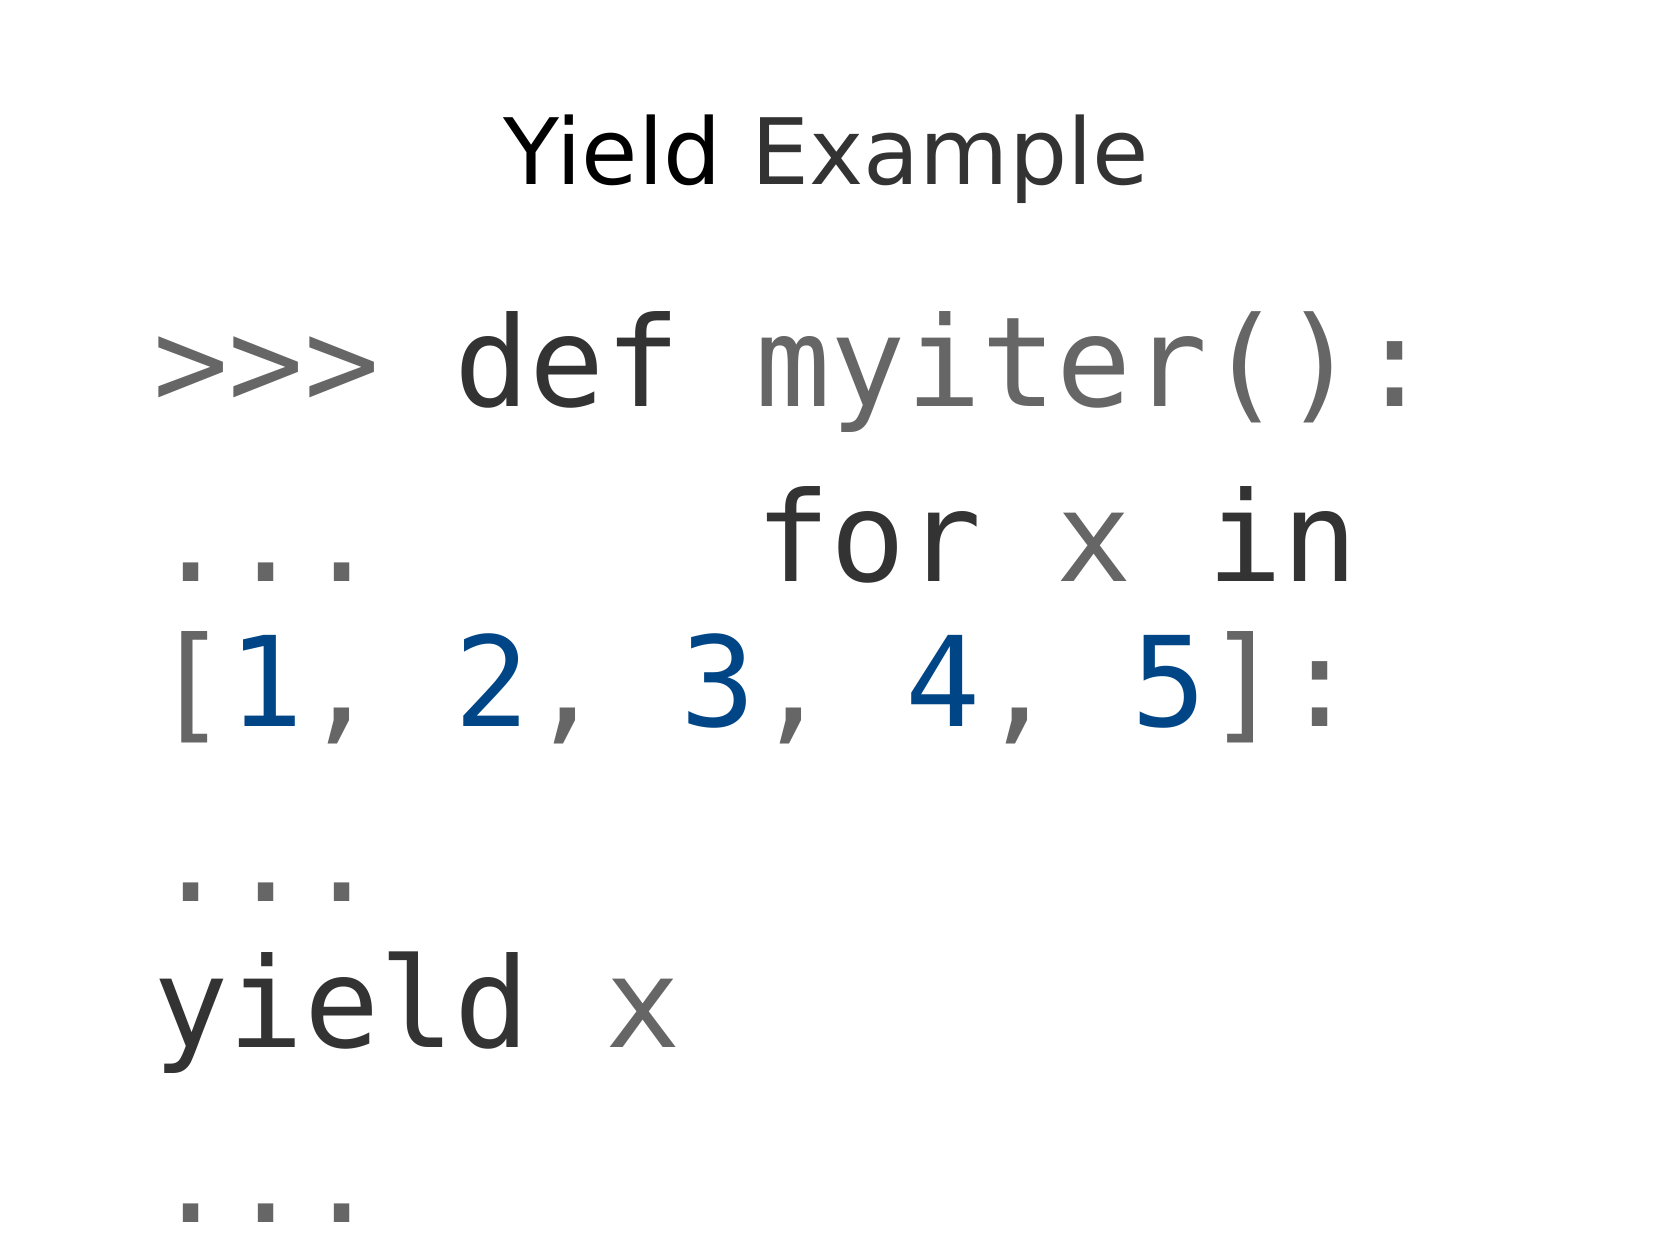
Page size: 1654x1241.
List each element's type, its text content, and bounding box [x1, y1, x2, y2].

title Yield Example [82, 56, 1571, 250]
list >>> def myiter(): ... for x in [1, 2, 3, 4, 5]: ... yield x ... >>> for x in myiter(): ... print x ... 1 2 3 4 5 [82, 290, 1571, 1109]
